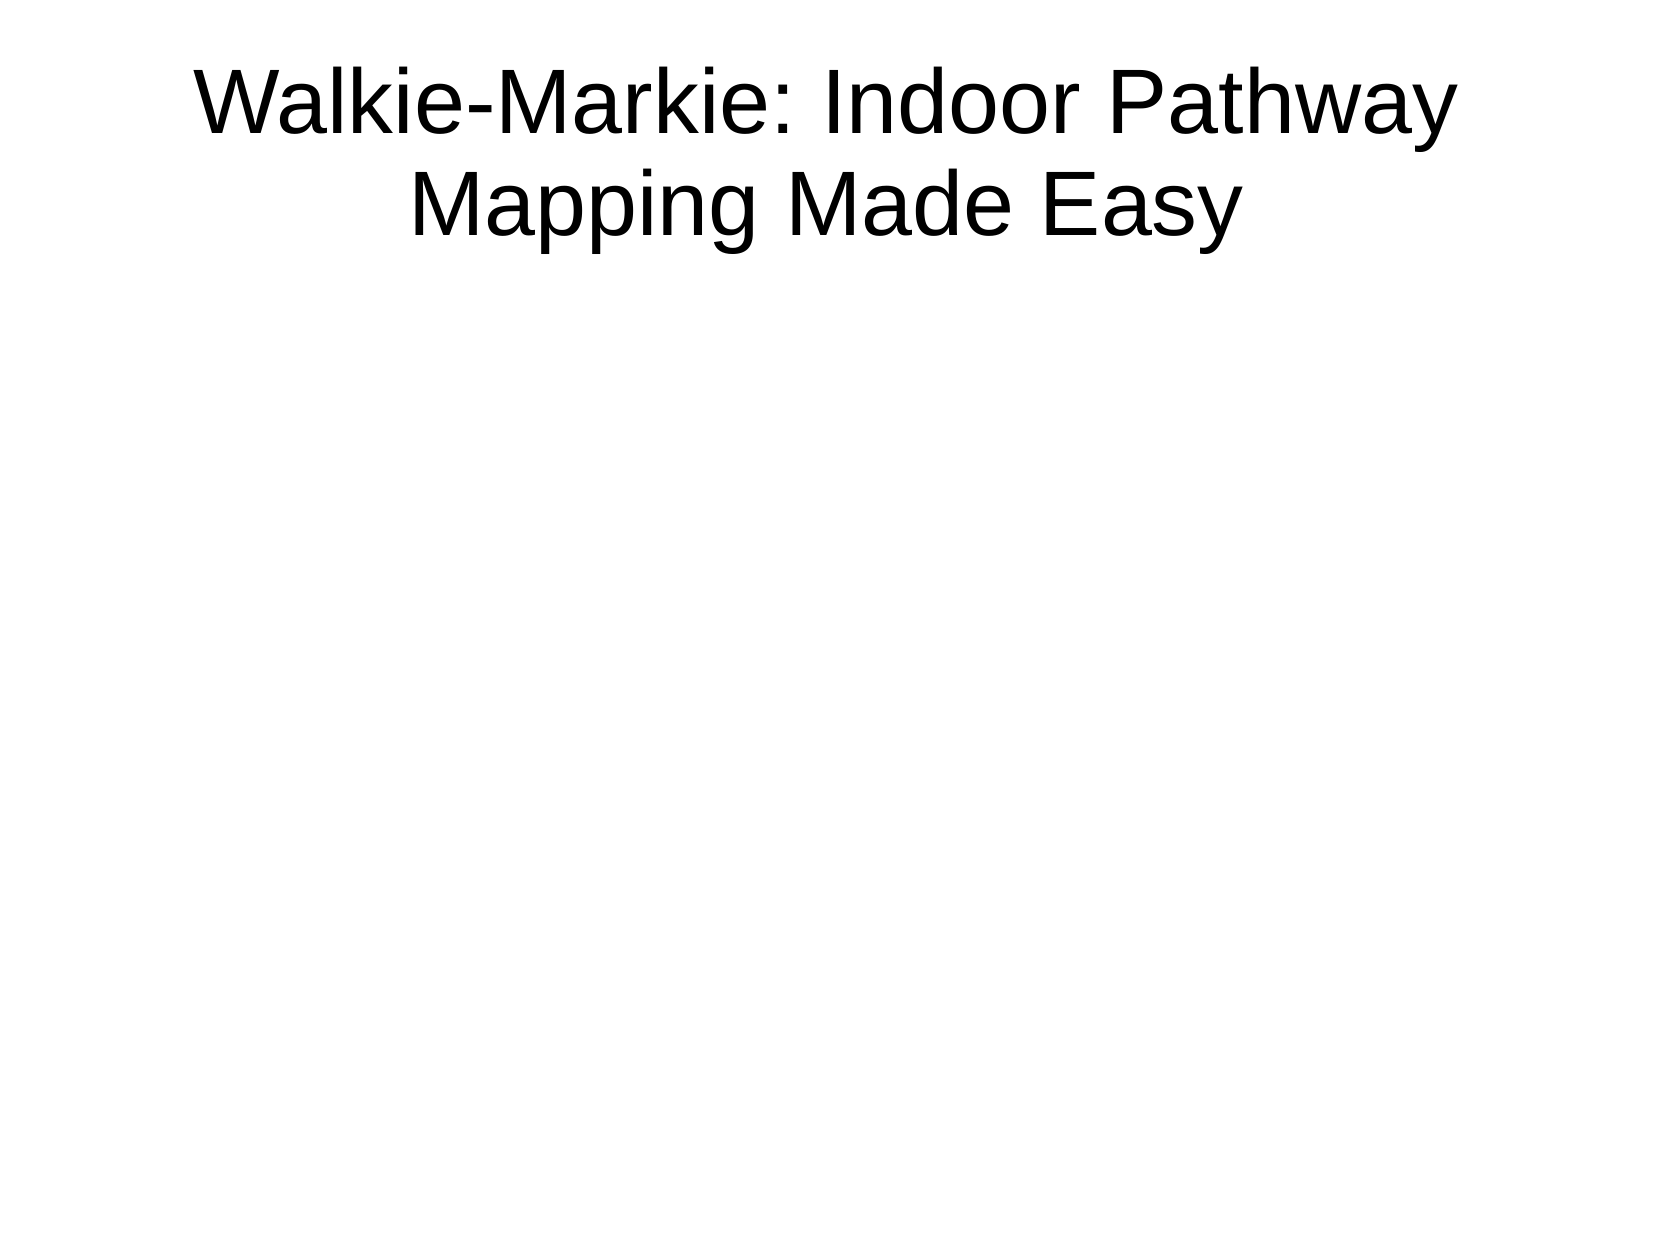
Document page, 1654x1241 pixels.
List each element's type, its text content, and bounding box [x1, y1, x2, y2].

title Walkie-Markie: Indoor Pathway Mapping Made Easy [82, 49, 1571, 257]
